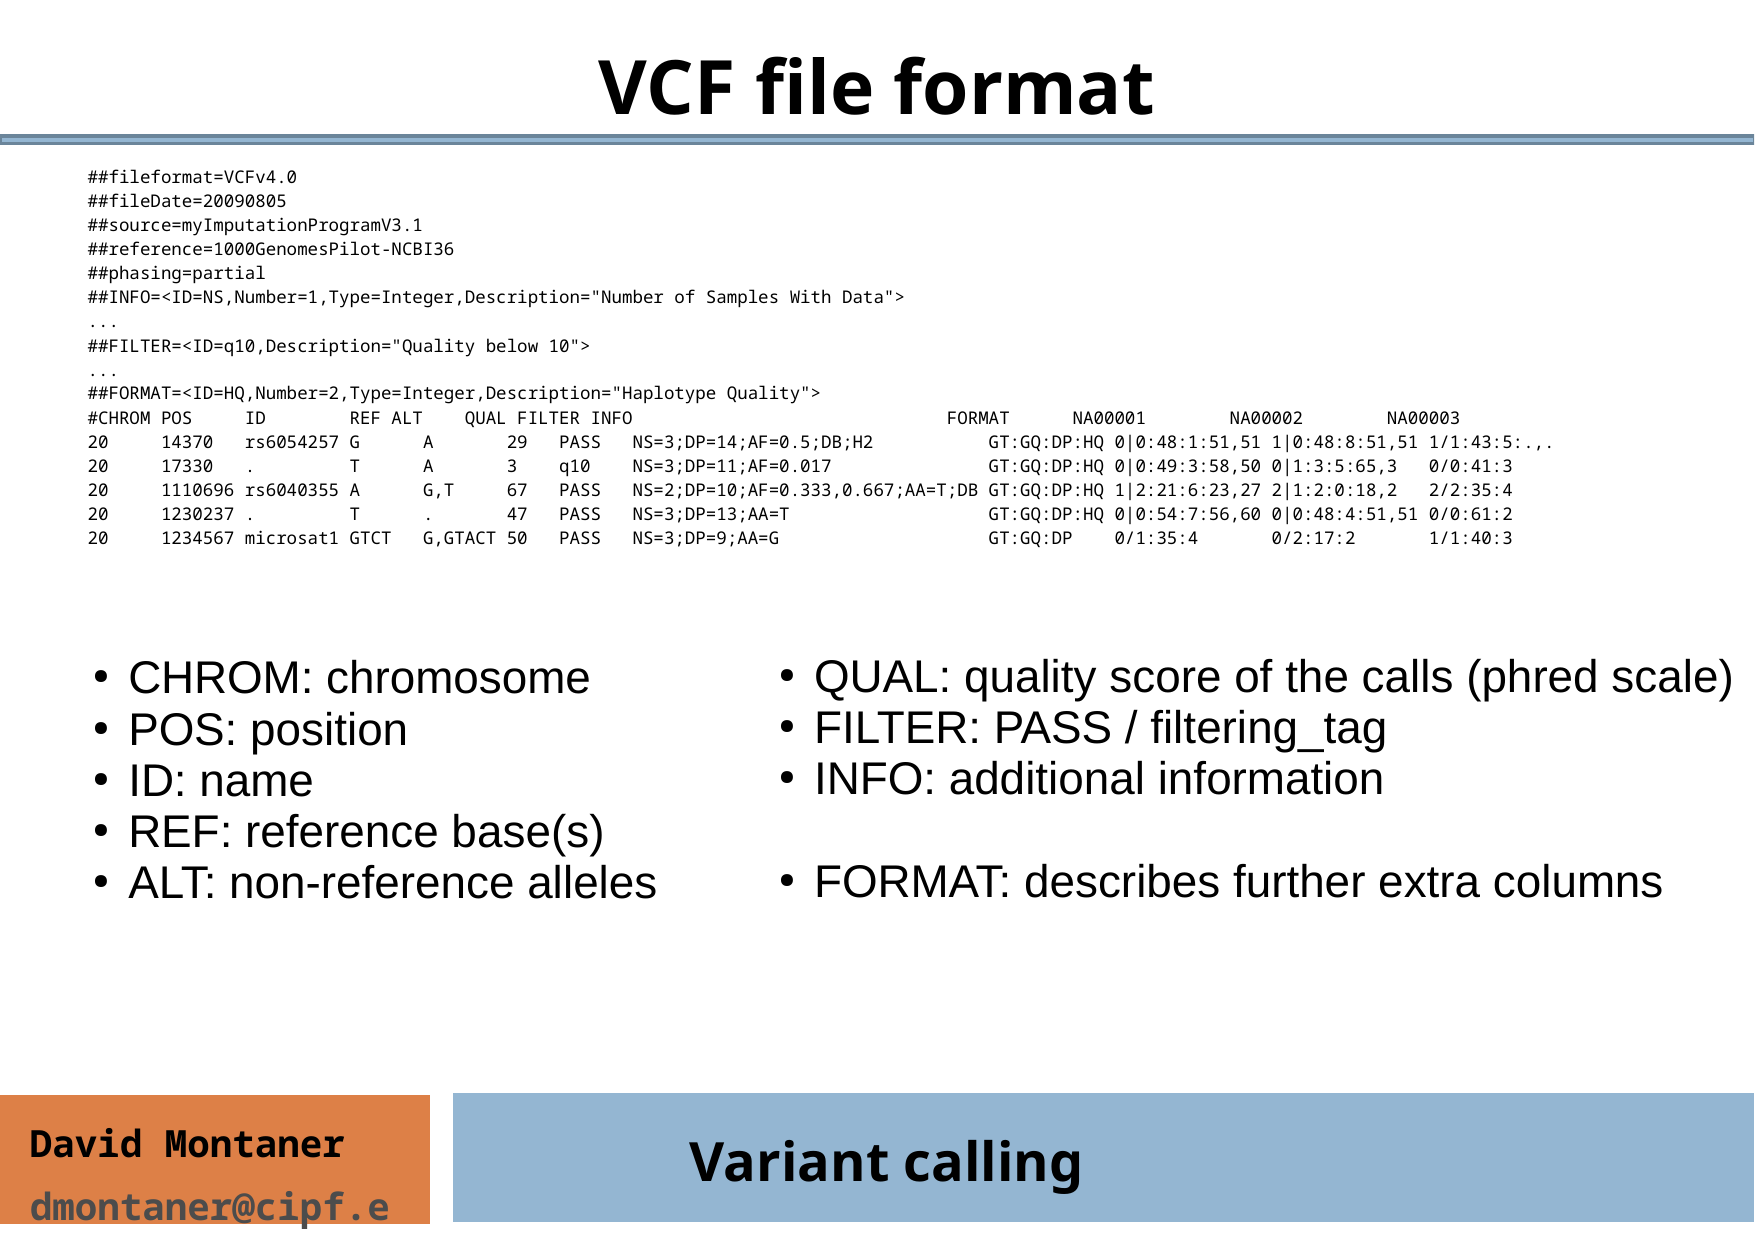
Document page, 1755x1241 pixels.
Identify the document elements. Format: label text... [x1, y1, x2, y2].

text_box CHROM: chromosome POS: position ID: name REF: reference base(s) ALT: non-reference alleles [78, 645, 724, 917]
list ##fileformat=VCFv4.0 ##fileDate=20090805 ##source=myImputationProgramV3.1 ##reference=1000GenomesPilot-NCBI36 ##phasing=partial ##INFO=<ID=NS,Number=1,Type=Integer,Description="Number of Samples With Data"> ... ##FILTER=<ID=q10,Description="Quality below 10"> ... ##FORMAT=<ID=HQ,Number=2,Type=Integer,Description="Haplotype Quality"> #CHROM POS ID REF ALT QUAL FILTER INFO FORMAT NA00001 NA00002 NA00003 20 14370 rs6054257 G A 29 PASS NS=3;DP=14;AF=0.5;DB;H2 GT:GQ:DP:HQ 0|0:48:1:51,51 1|0:48:8:51,51 1/1:43:5:.,. 20 17330 . T A 3 q10 NS=3;DP=11;AF=0.017 GT:GQ:DP:HQ 0|0:49:3:58,50 0|1:3:5:65,3 0/0:41:3 20 1110696 rs6040355 A G,T 67 PASS NS=2;DP=10;AF=0.333,0.667;AA=T;DB GT:GQ:DP:HQ 1|2:21:6:23,27 2|1:2:0:18,2 2/2:35:4 20 1230237 . T . 47 PASS NS=3;DP=13;AA=T GT:GQ:DP:HQ 0|0:54:7:56,60 0|0:48:4:51,51 0/0:61:2 20 1234567 microsat1 GTCT G,GTACT 50 PASS NS=3;DP=9;AA=G GT:GQ:DP 0/1:35:4 0/2:17:2 1/1:40:3 [87, 165, 1632, 556]
text_box Variant calling [675, 1116, 1726, 1194]
text_box QUAL: quality score of the calls (phred scale) FILTER: PASS / filtering_tag INFO: additional information FORMAT: describes further extra columns [764, 591, 1755, 915]
text_box [0, 136, 1754, 144]
text_box VCF file format [67, 27, 1688, 129]
text_box David Montaner dmontaner@cipf.es [15, 1110, 406, 1213]
